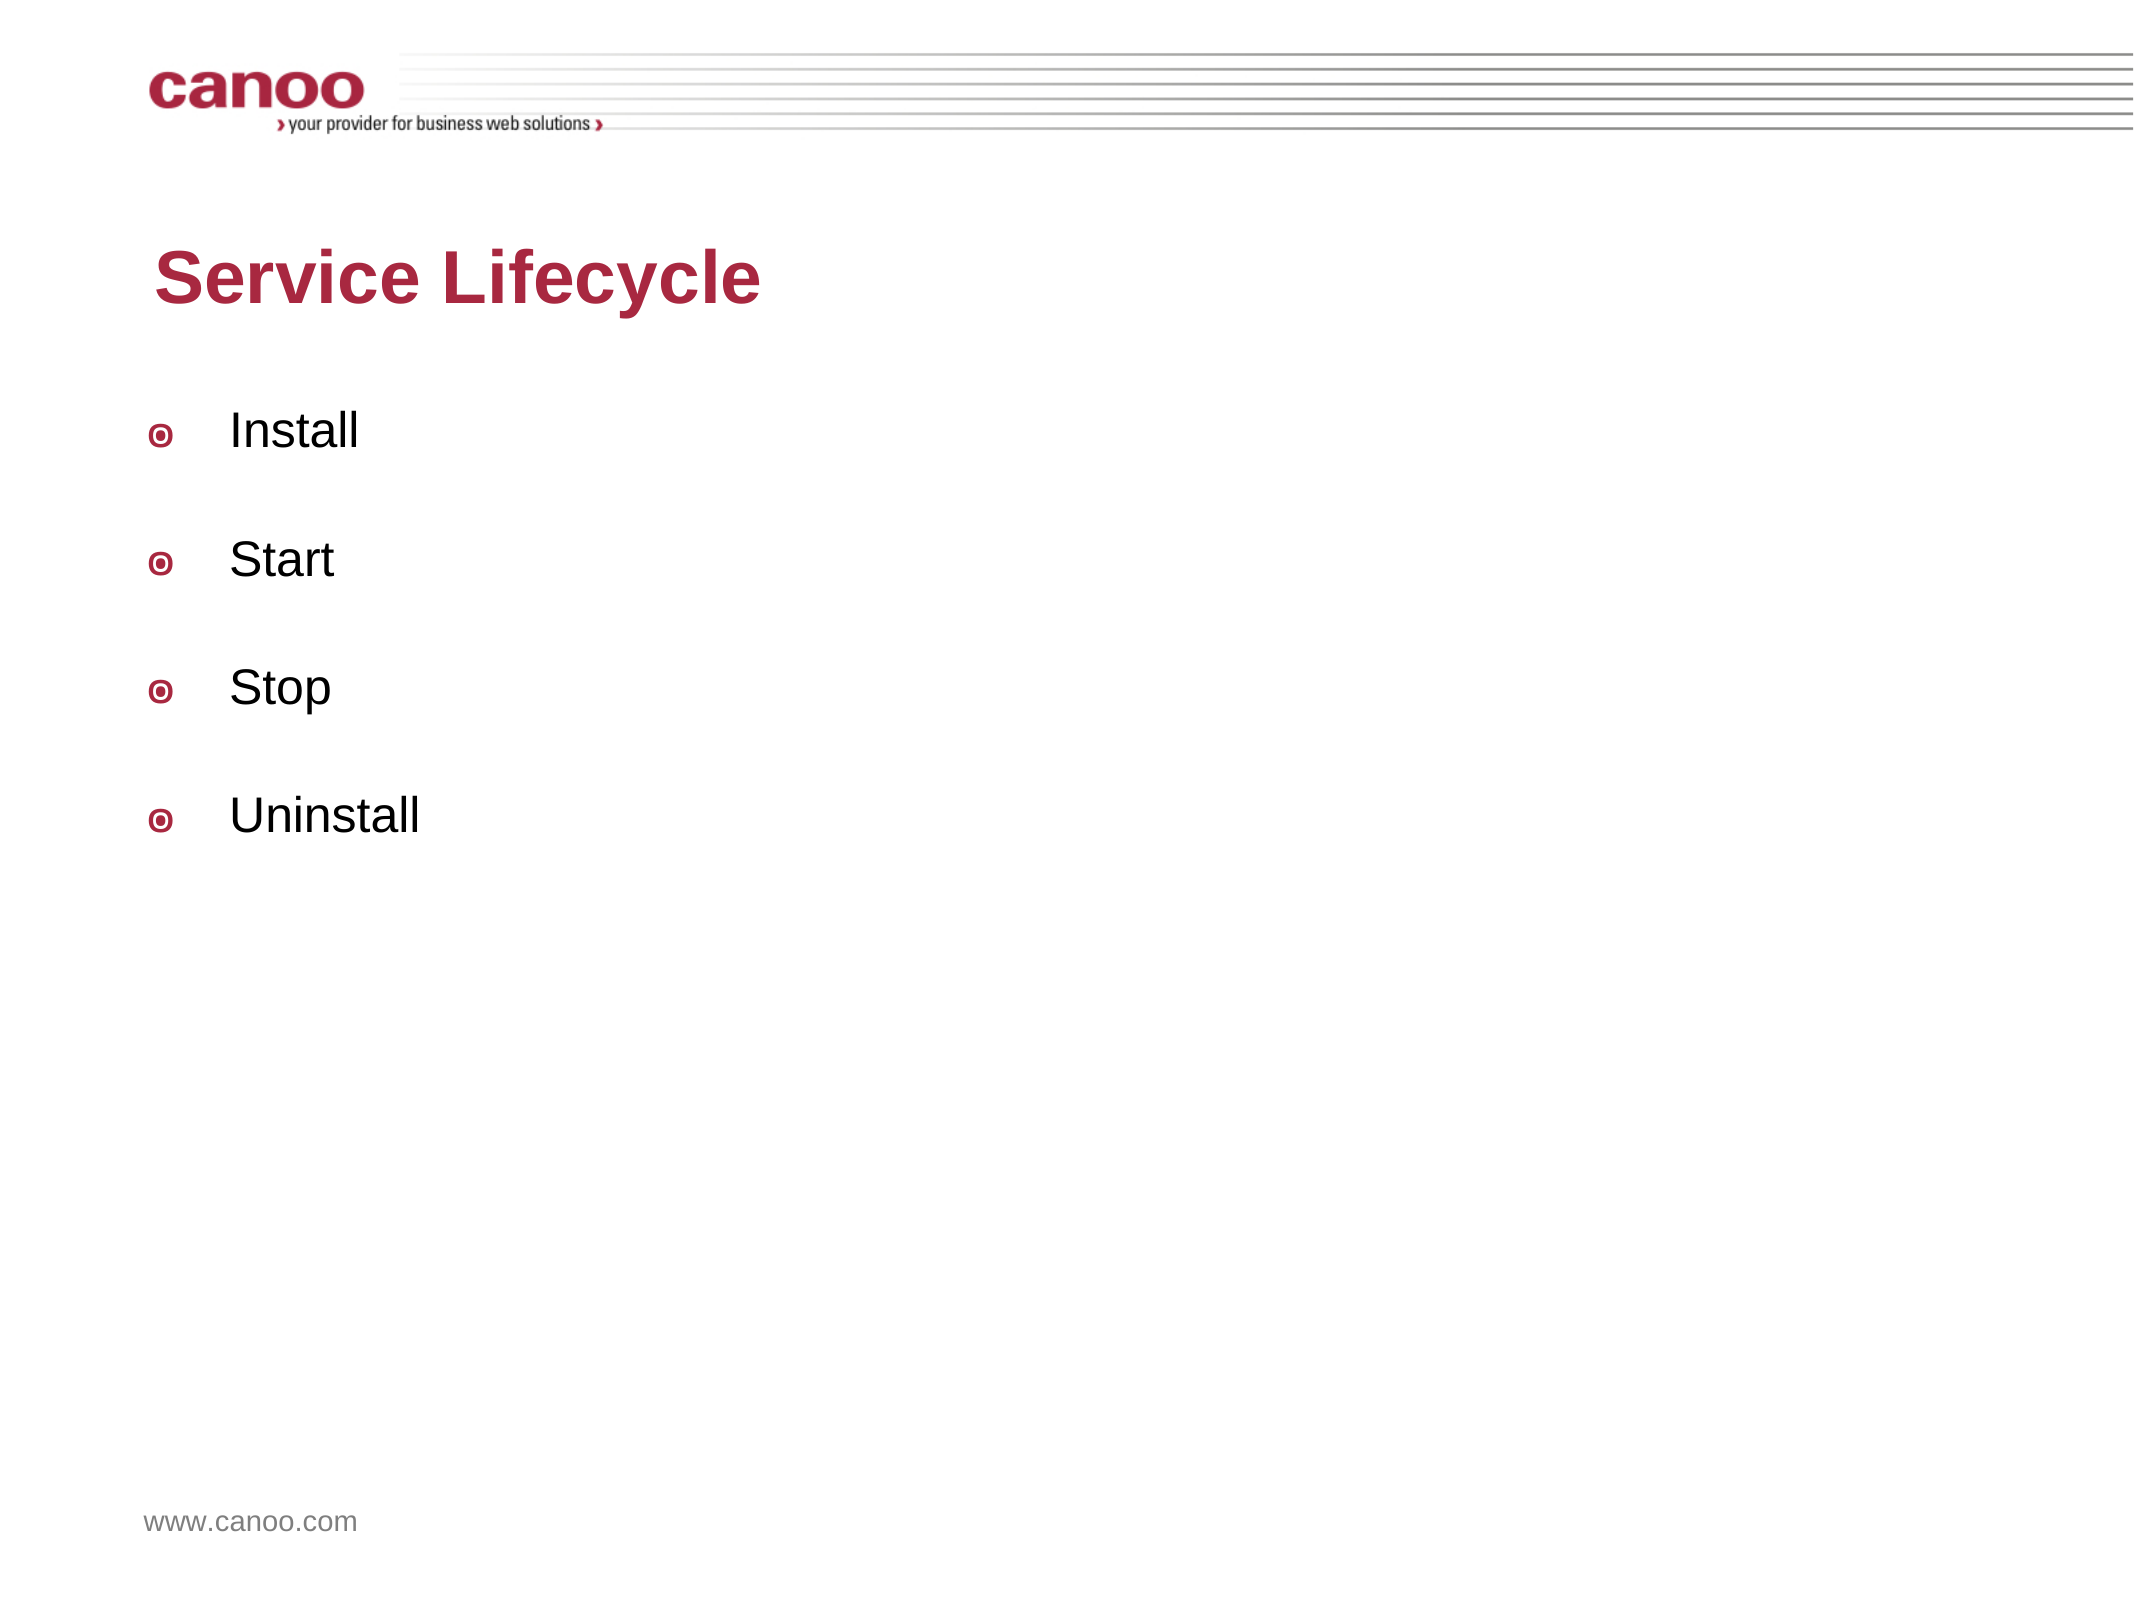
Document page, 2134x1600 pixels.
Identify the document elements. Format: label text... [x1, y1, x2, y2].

list Install Start Stop Uninstall [145, 391, 1959, 1448]
picture [0, 21, 2134, 188]
title Service Lifecycle [145, 220, 1961, 328]
